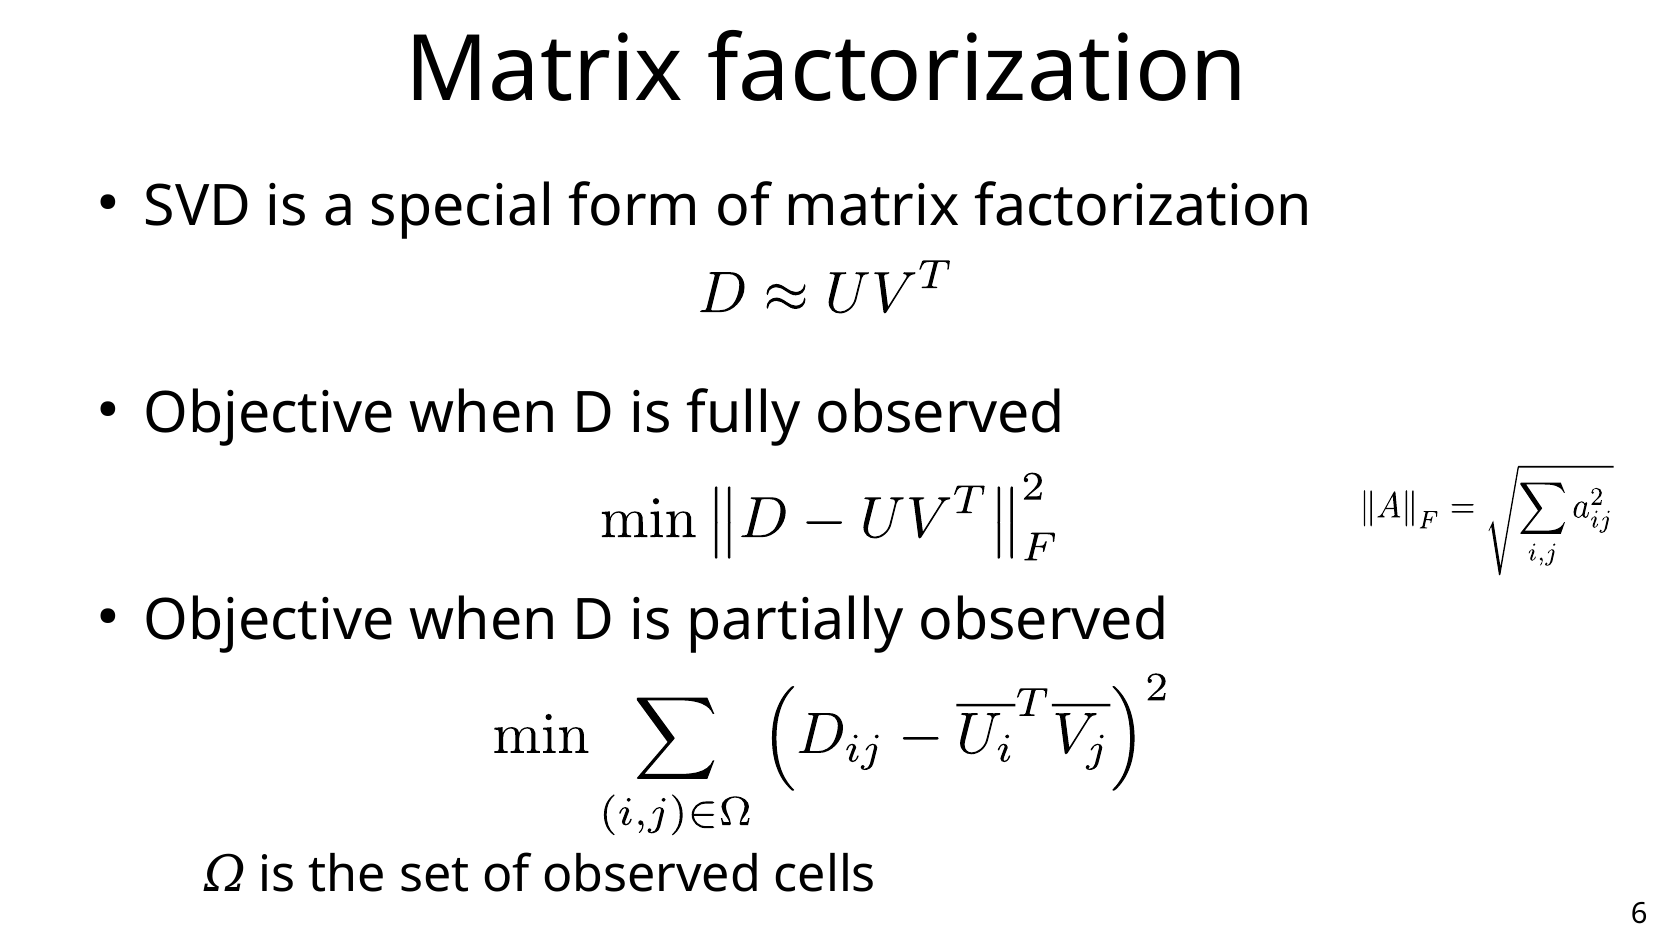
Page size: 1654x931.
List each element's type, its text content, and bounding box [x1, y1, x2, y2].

text_box [599, 472, 1058, 561]
text_box [697, 260, 952, 314]
text_box [492, 673, 1169, 836]
title Matrix factorization [82, 1, 1571, 129]
text_box [1359, 465, 1614, 576]
list SVD is a special form of matrix factorization Objective when D is fully observed Objective when D is partially observed Ω is the set of observed cells [82, 164, 1571, 908]
